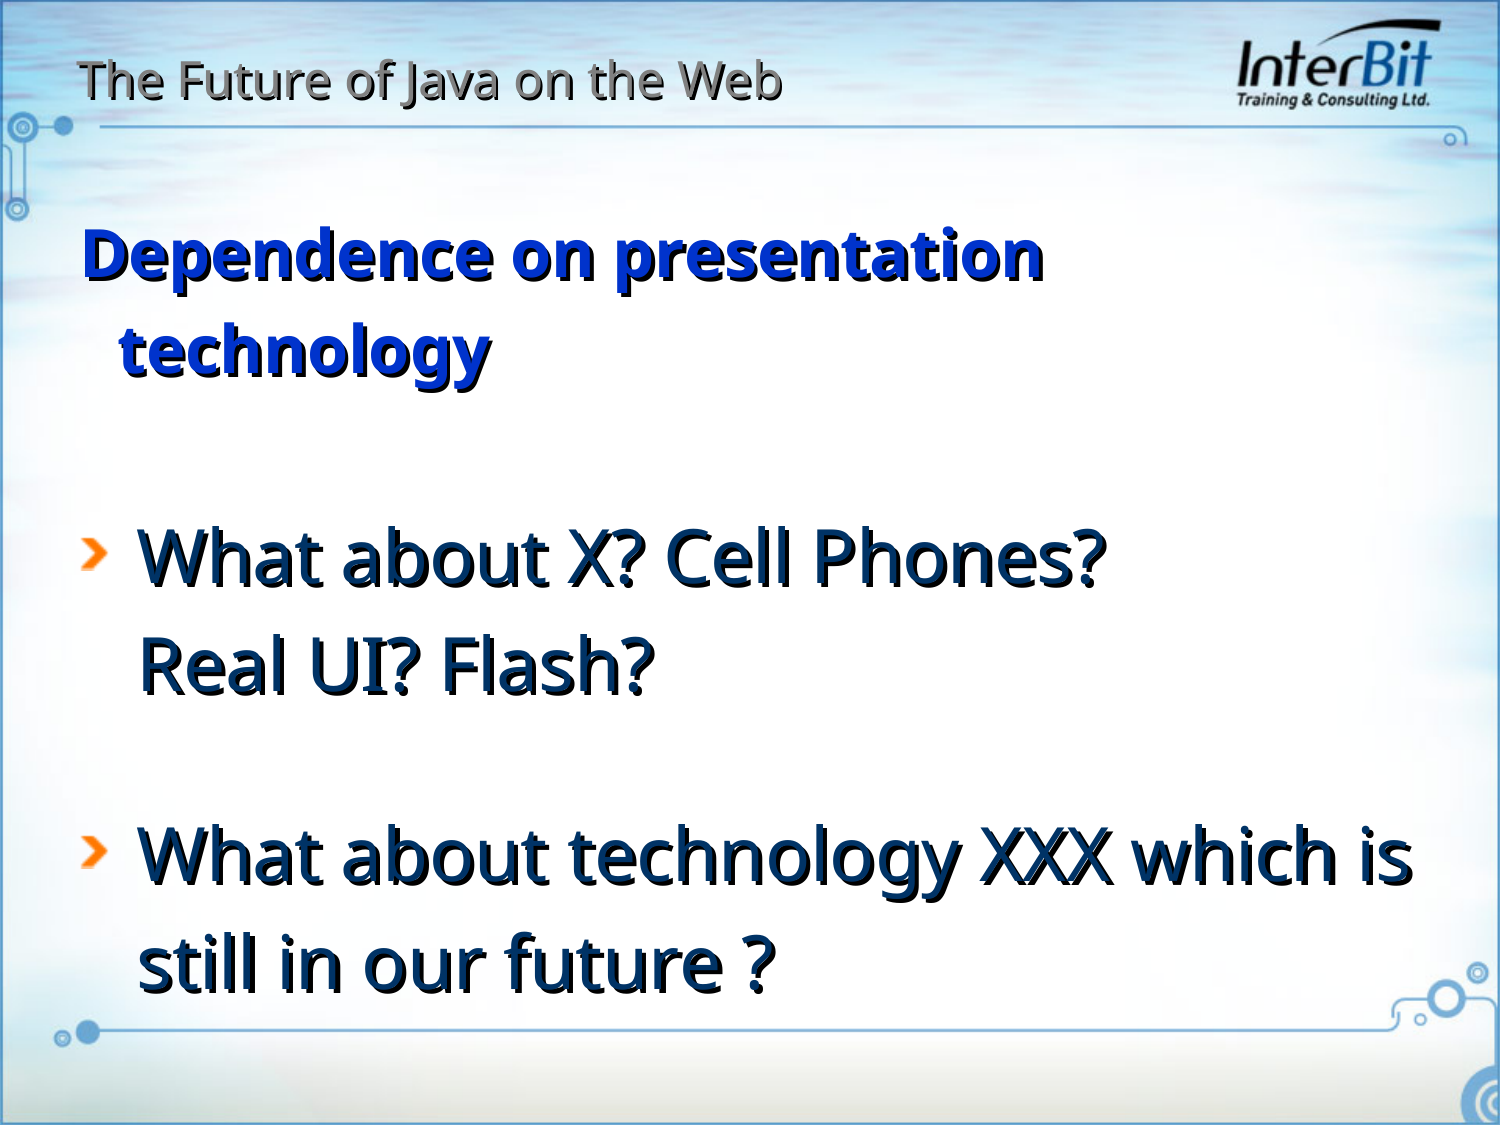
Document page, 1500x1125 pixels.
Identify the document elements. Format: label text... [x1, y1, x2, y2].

picture [0, 0, 1500, 1125]
title The Future of Java on the Web [61, 14, 1412, 141]
list Dependence on presentation technology What about X? Cell Phones? Real UI? Flash? What about technology XXX which is still in our future ? [64, 187, 1449, 1038]
